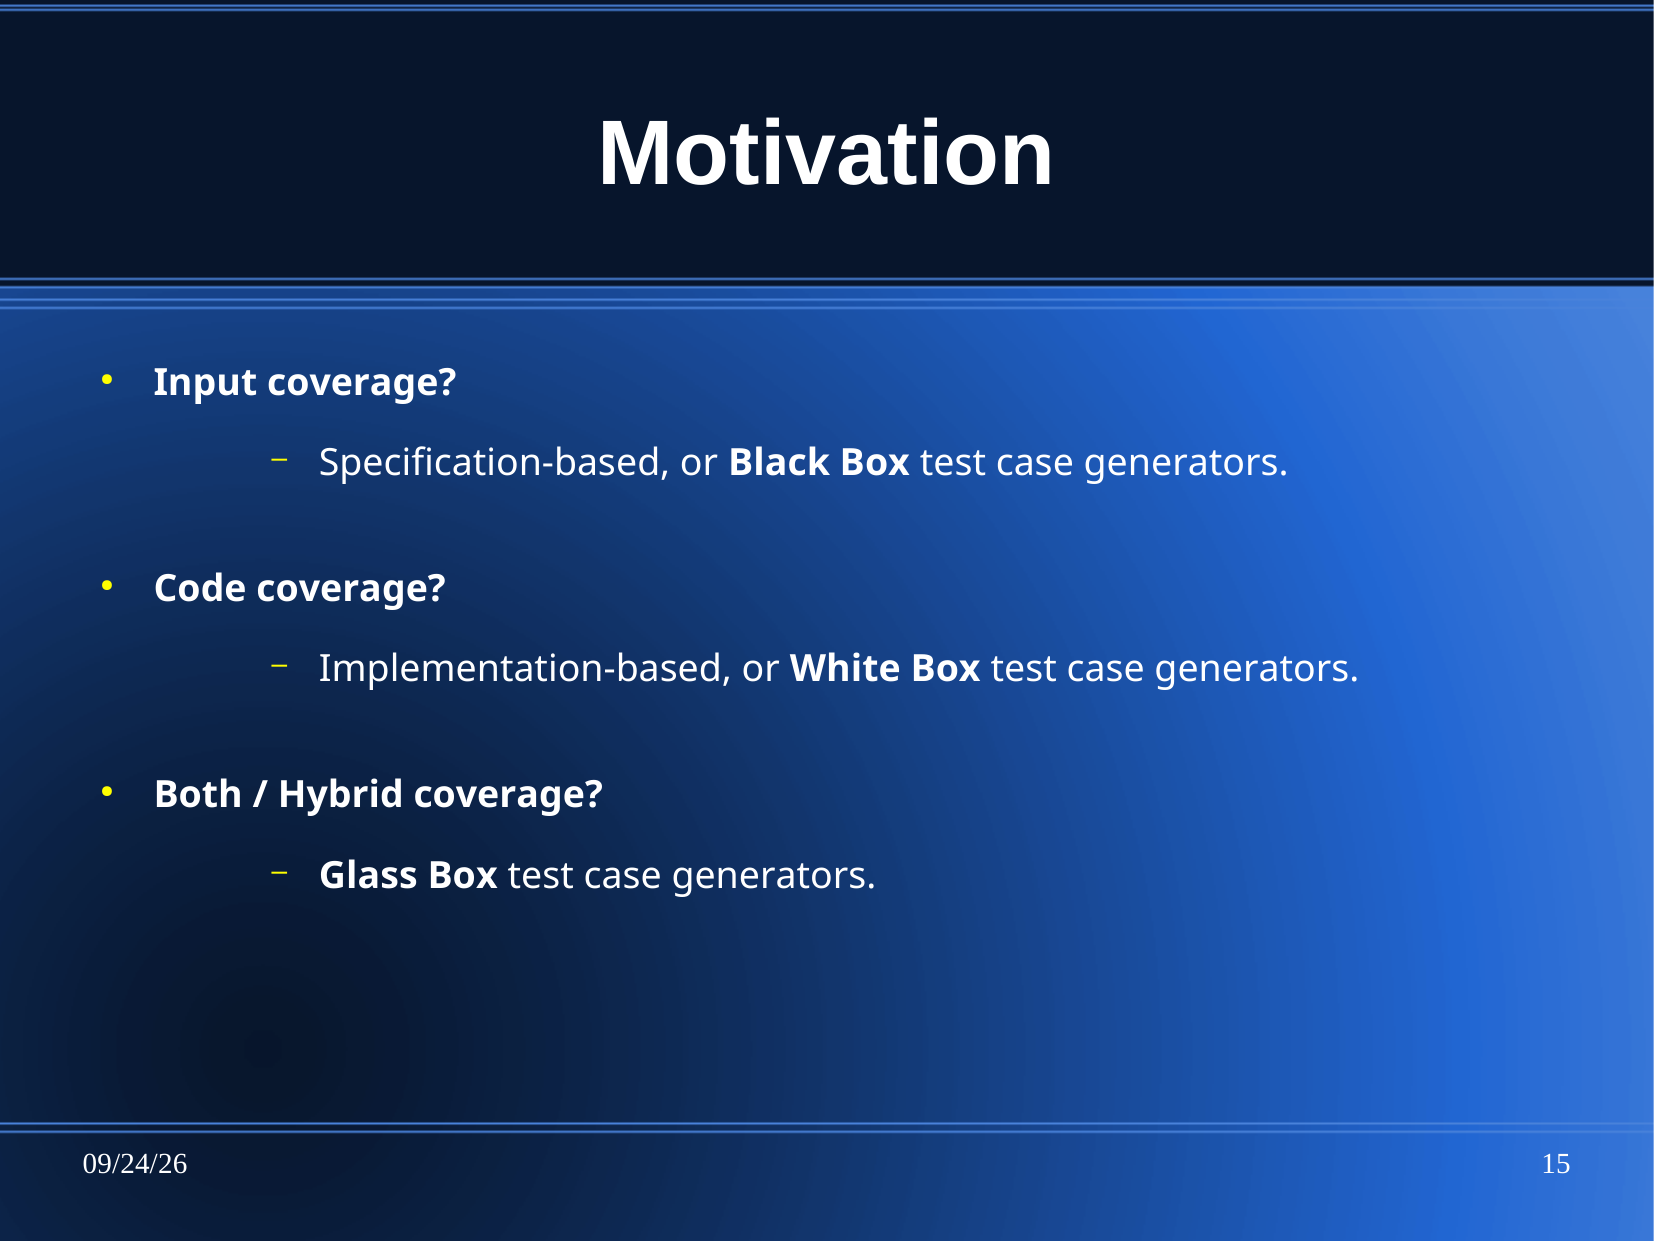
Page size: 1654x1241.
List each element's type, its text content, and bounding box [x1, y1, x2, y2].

list Input coverage? Specification-based, or Black Box test case generators. Code coverage? Implementation-based, or White Box test case generators. Both / Hybrid coverage? Glass Box test case generators. [82, 355, 1571, 1075]
picture [0, 0, 1654, 1241]
title Motivation [82, 49, 1571, 257]
